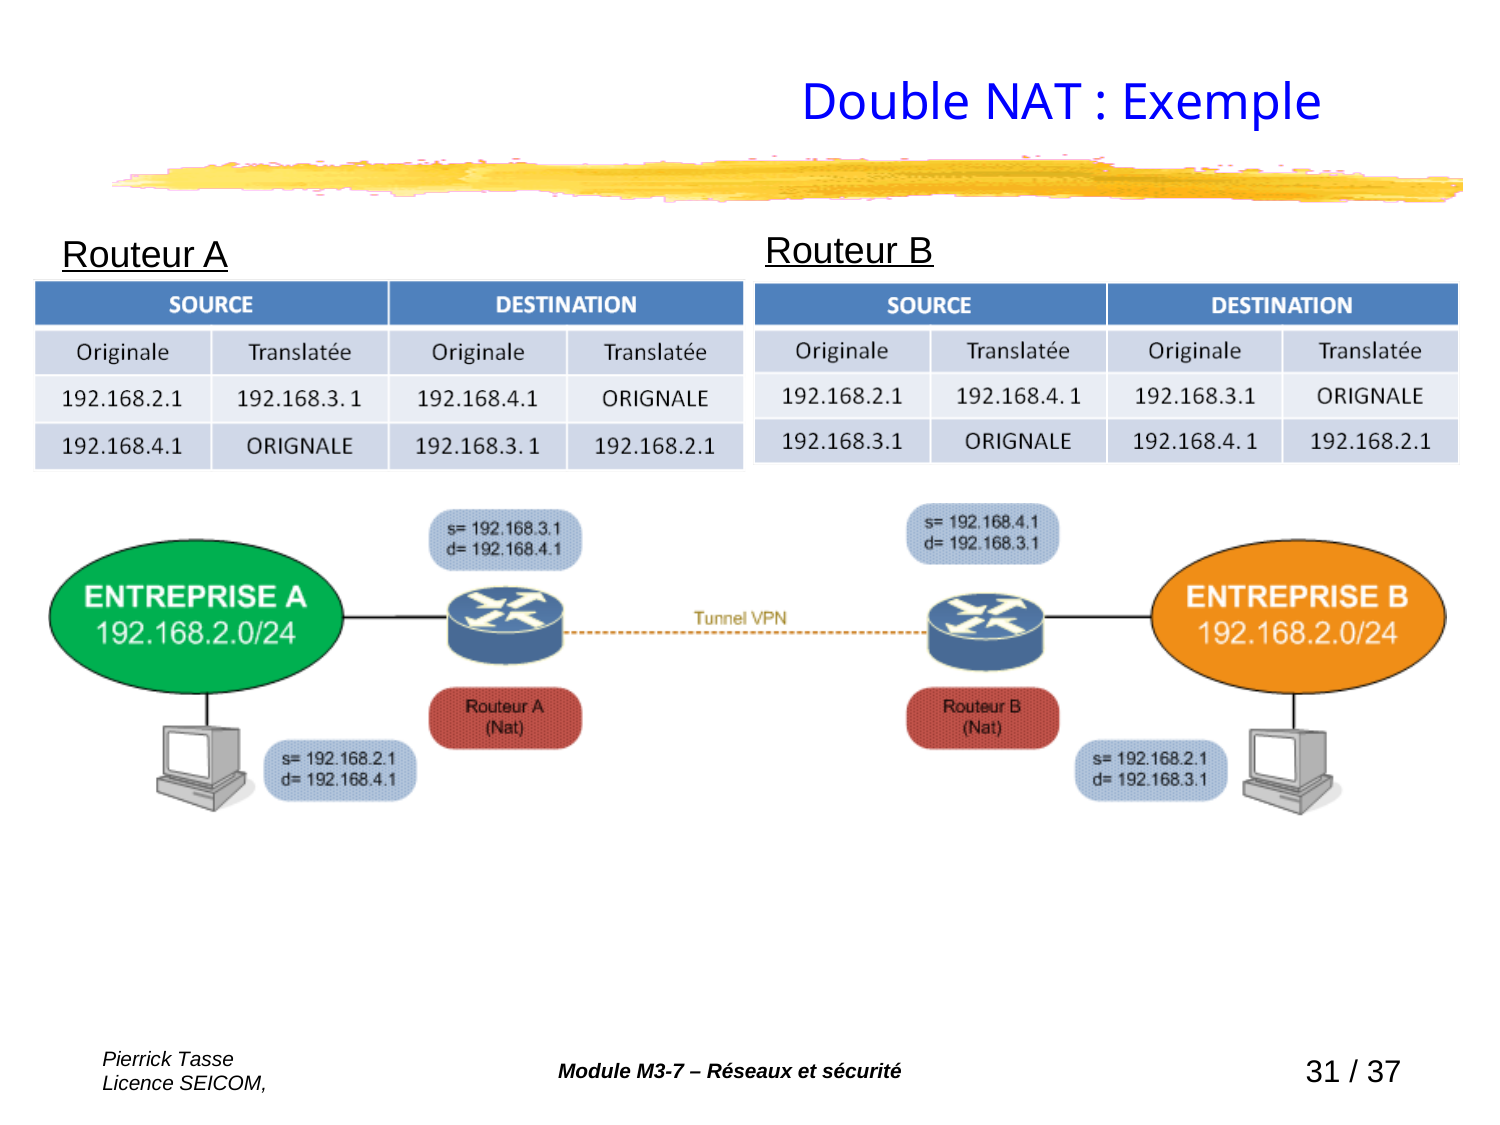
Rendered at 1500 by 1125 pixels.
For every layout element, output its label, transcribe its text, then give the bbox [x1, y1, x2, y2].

text_box Routeur B [750, 218, 949, 270]
picture [48, 503, 1447, 817]
title Double NAT : Exemple [62, 37, 1338, 138]
picture [112, 149, 1463, 213]
text_box Routeur A [47, 223, 243, 283]
picture [22, 268, 1471, 482]
